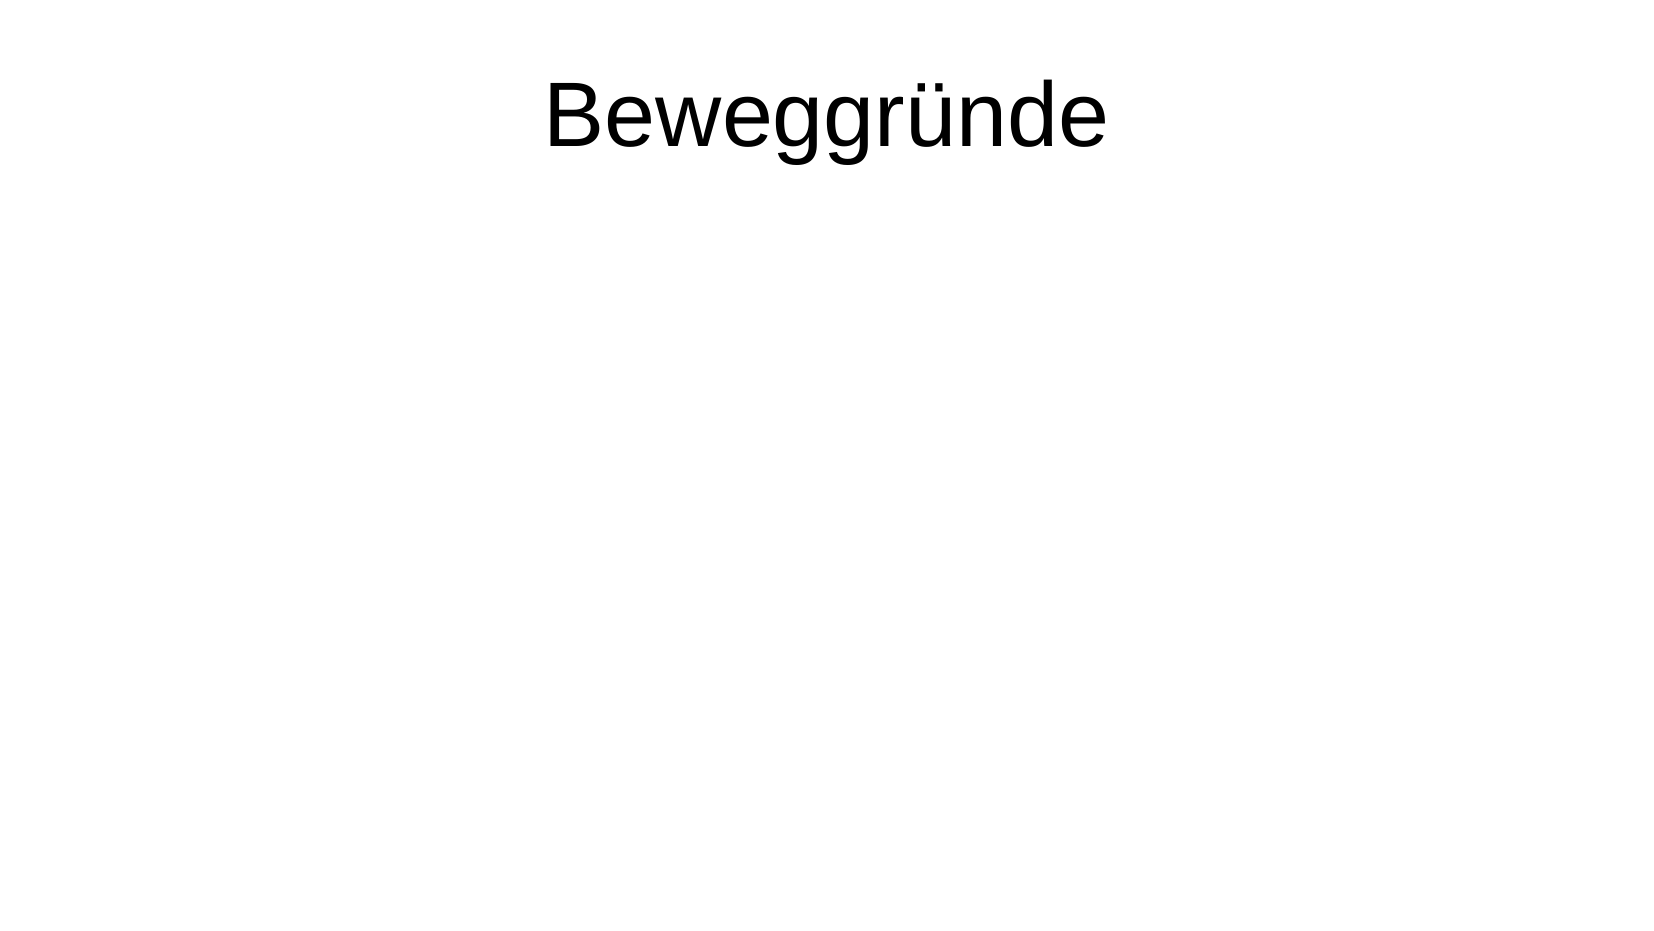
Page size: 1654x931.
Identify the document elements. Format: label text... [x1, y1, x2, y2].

title Beweggründe [82, 37, 1571, 193]
